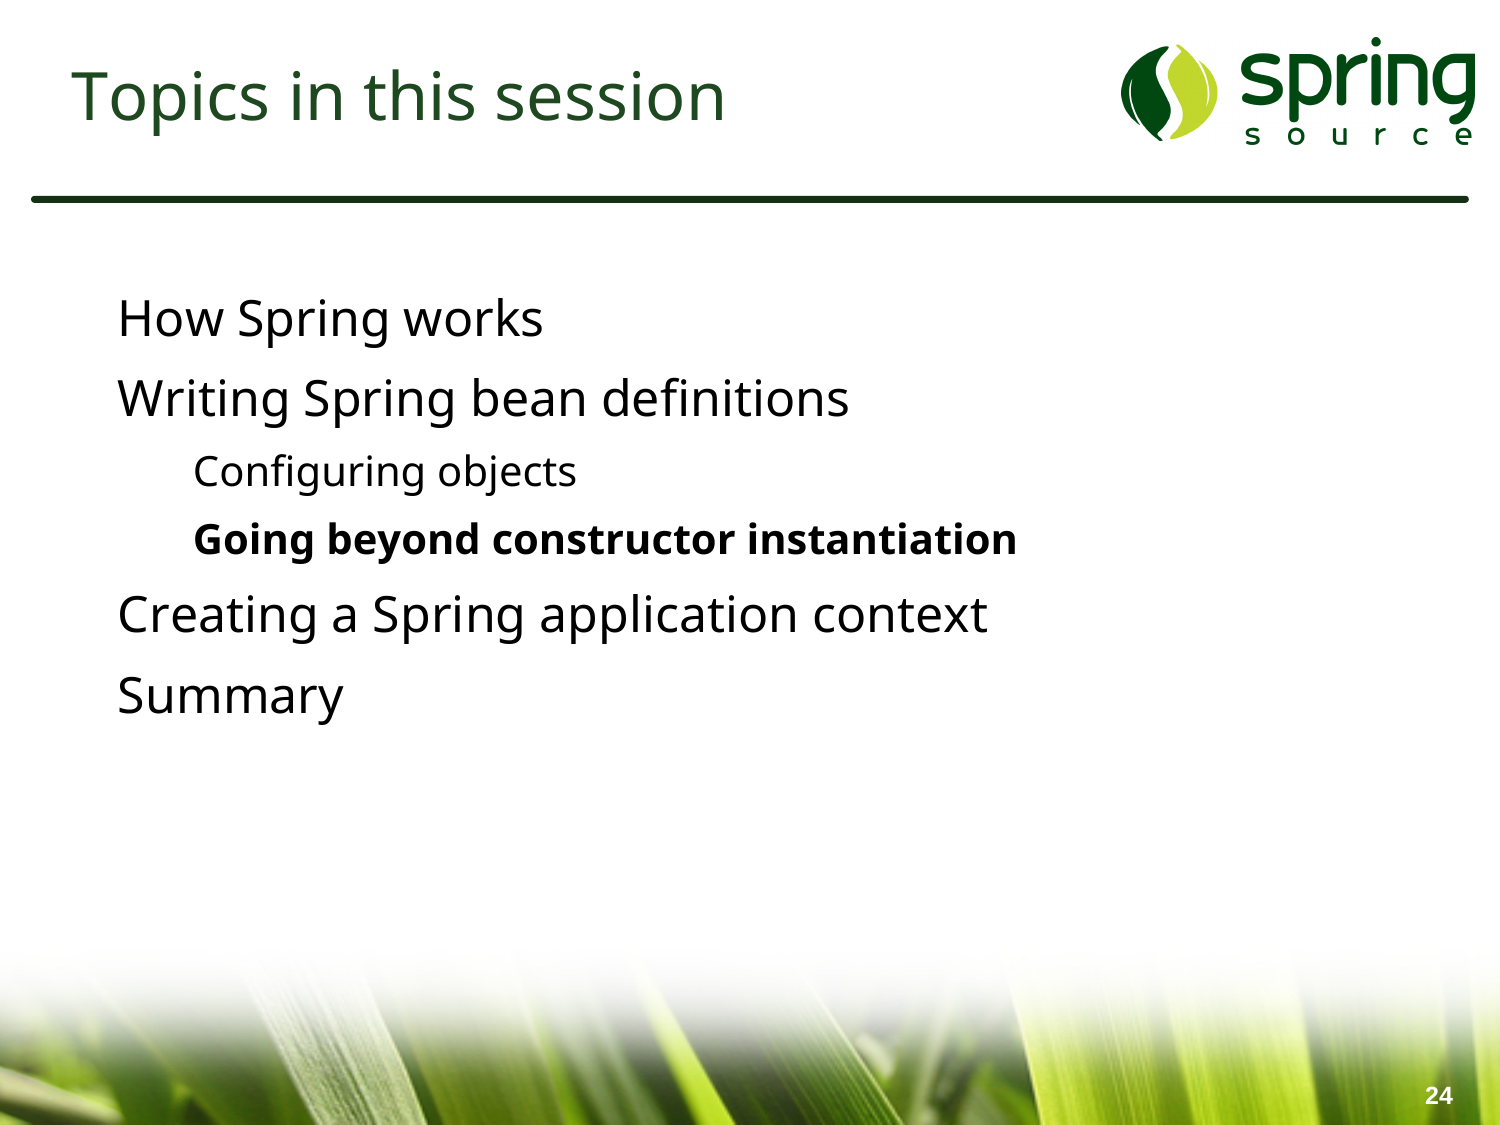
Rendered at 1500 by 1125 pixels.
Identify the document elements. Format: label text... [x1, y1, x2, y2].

title Topics in this session [56, 13, 1089, 176]
picture [0, 944, 1500, 1125]
picture [1121, 37, 1475, 145]
list How Spring works Writing Spring bean definitions Configuring objects Going beyond constructor instantiation Creating a Spring application context Summary [103, 275, 1394, 938]
